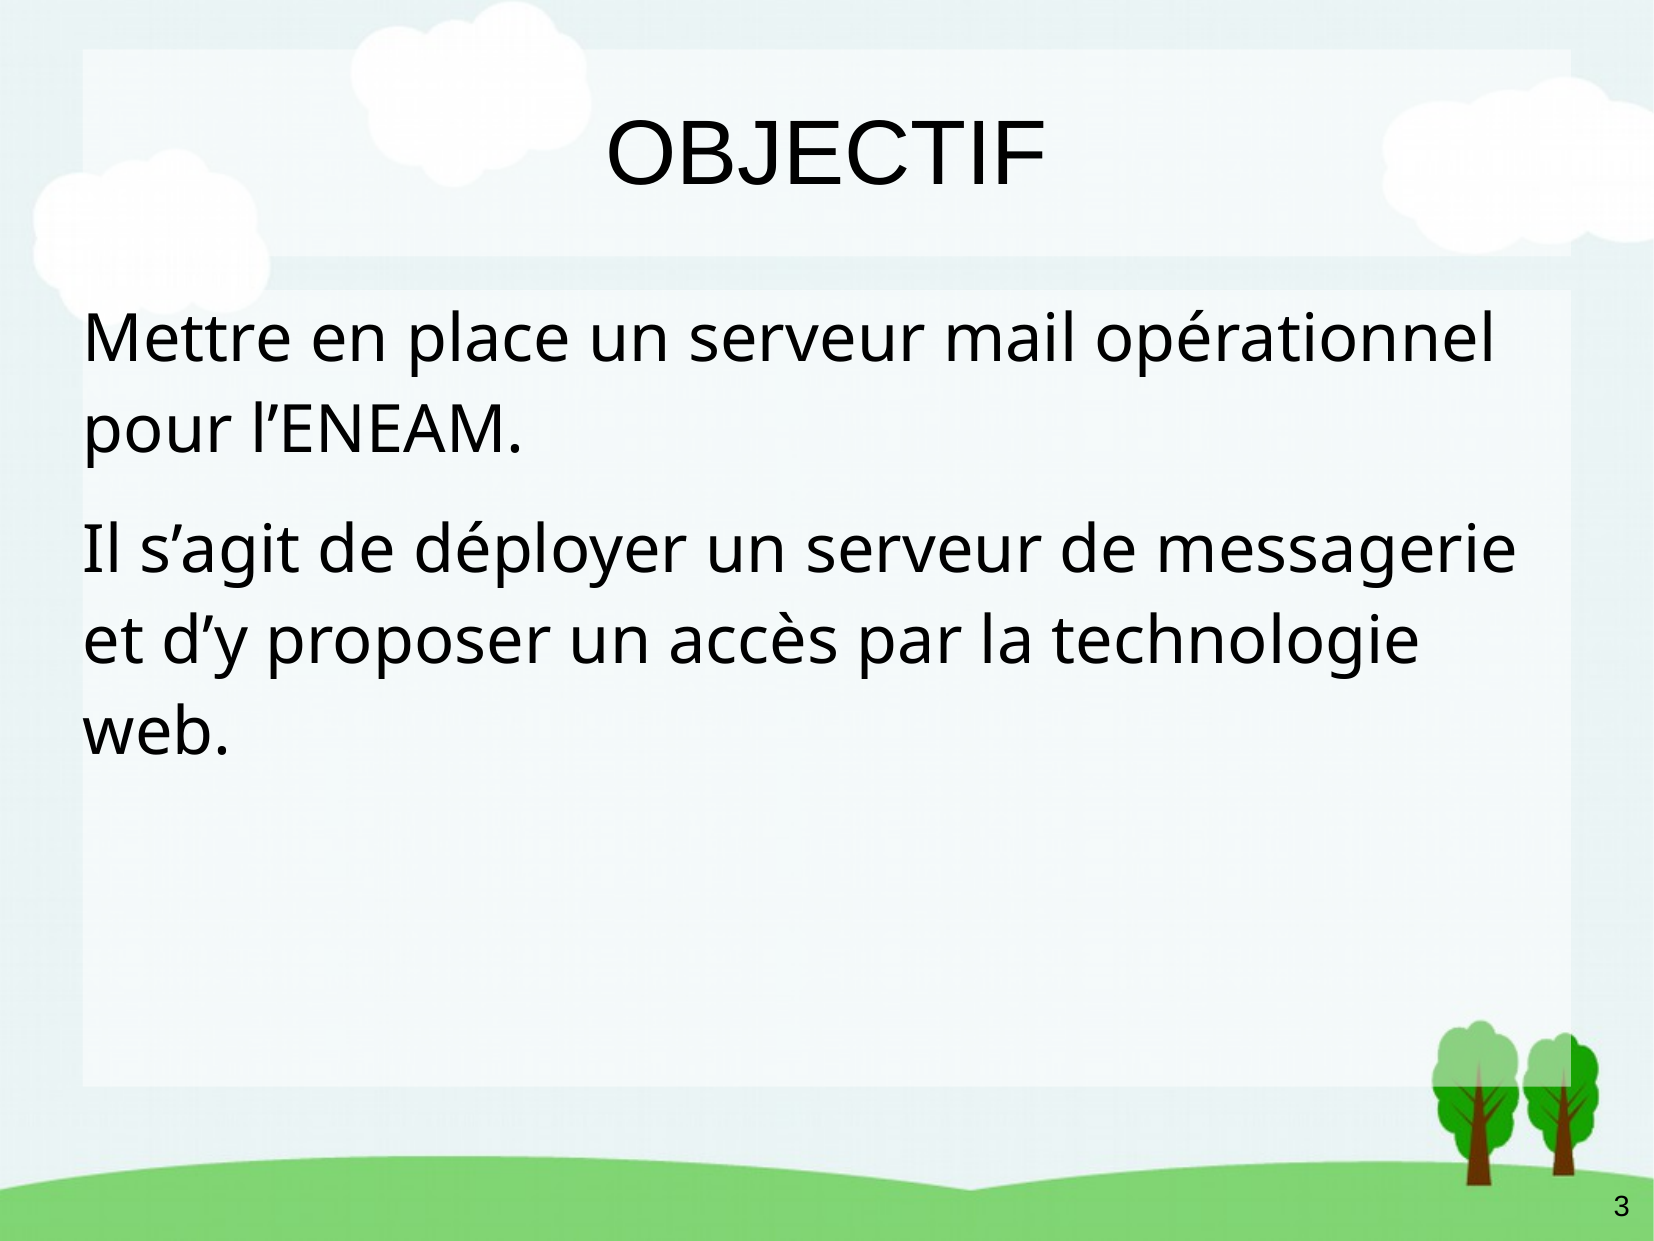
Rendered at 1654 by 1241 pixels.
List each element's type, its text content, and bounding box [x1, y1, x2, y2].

title OBJECTIF [82, 49, 1571, 257]
list Mettre en place un serveur mail opérationnel pour l’ENEAM. Il s’agit de déployer un serveur de messagerie et d’y proposer un accès par la technologie web. [82, 290, 1571, 1087]
picture [0, 0, 1654, 1241]
